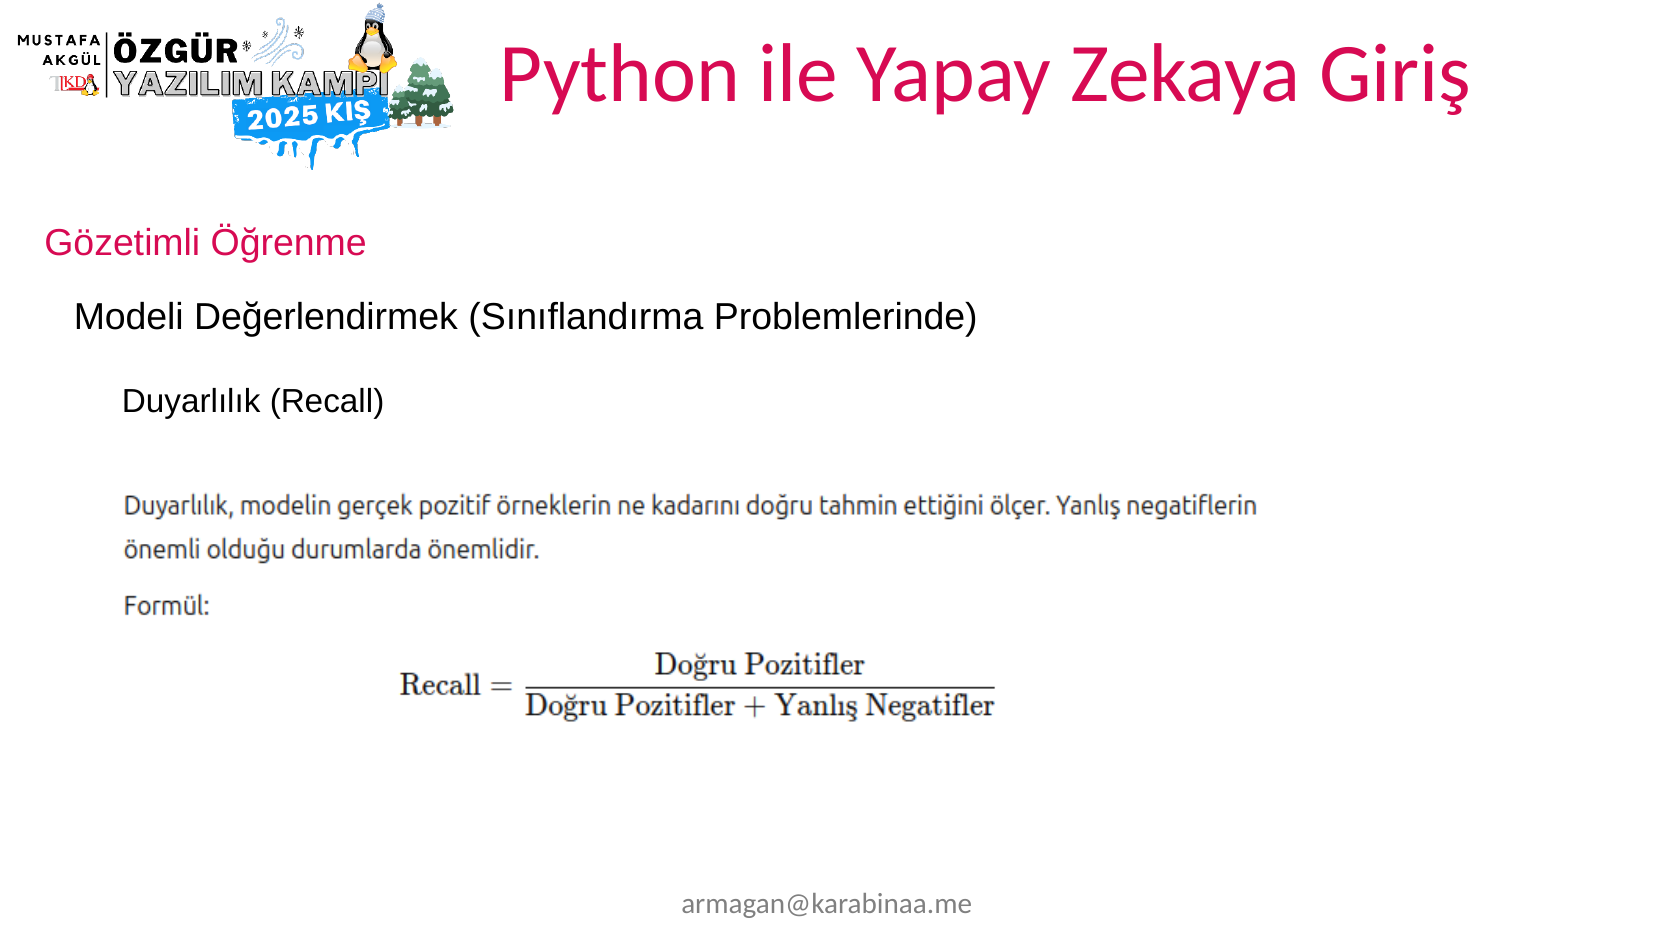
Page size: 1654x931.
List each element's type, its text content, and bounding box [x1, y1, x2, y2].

text_box Python ile Yapay Zekaya Giriş [484, 10, 1654, 126]
picture [102, 474, 1300, 739]
picture [0, 0, 463, 177]
text_box Duyarlılık (Recall) [107, 375, 443, 465]
text_box armagan@karabinaa.me [0, 877, 1654, 928]
text_box Modeli Değerlendirmek (Sınıflandırma Problemlerinde) [59, 288, 1241, 387]
text_box Gözetimli Öğrenme [29, 213, 854, 271]
